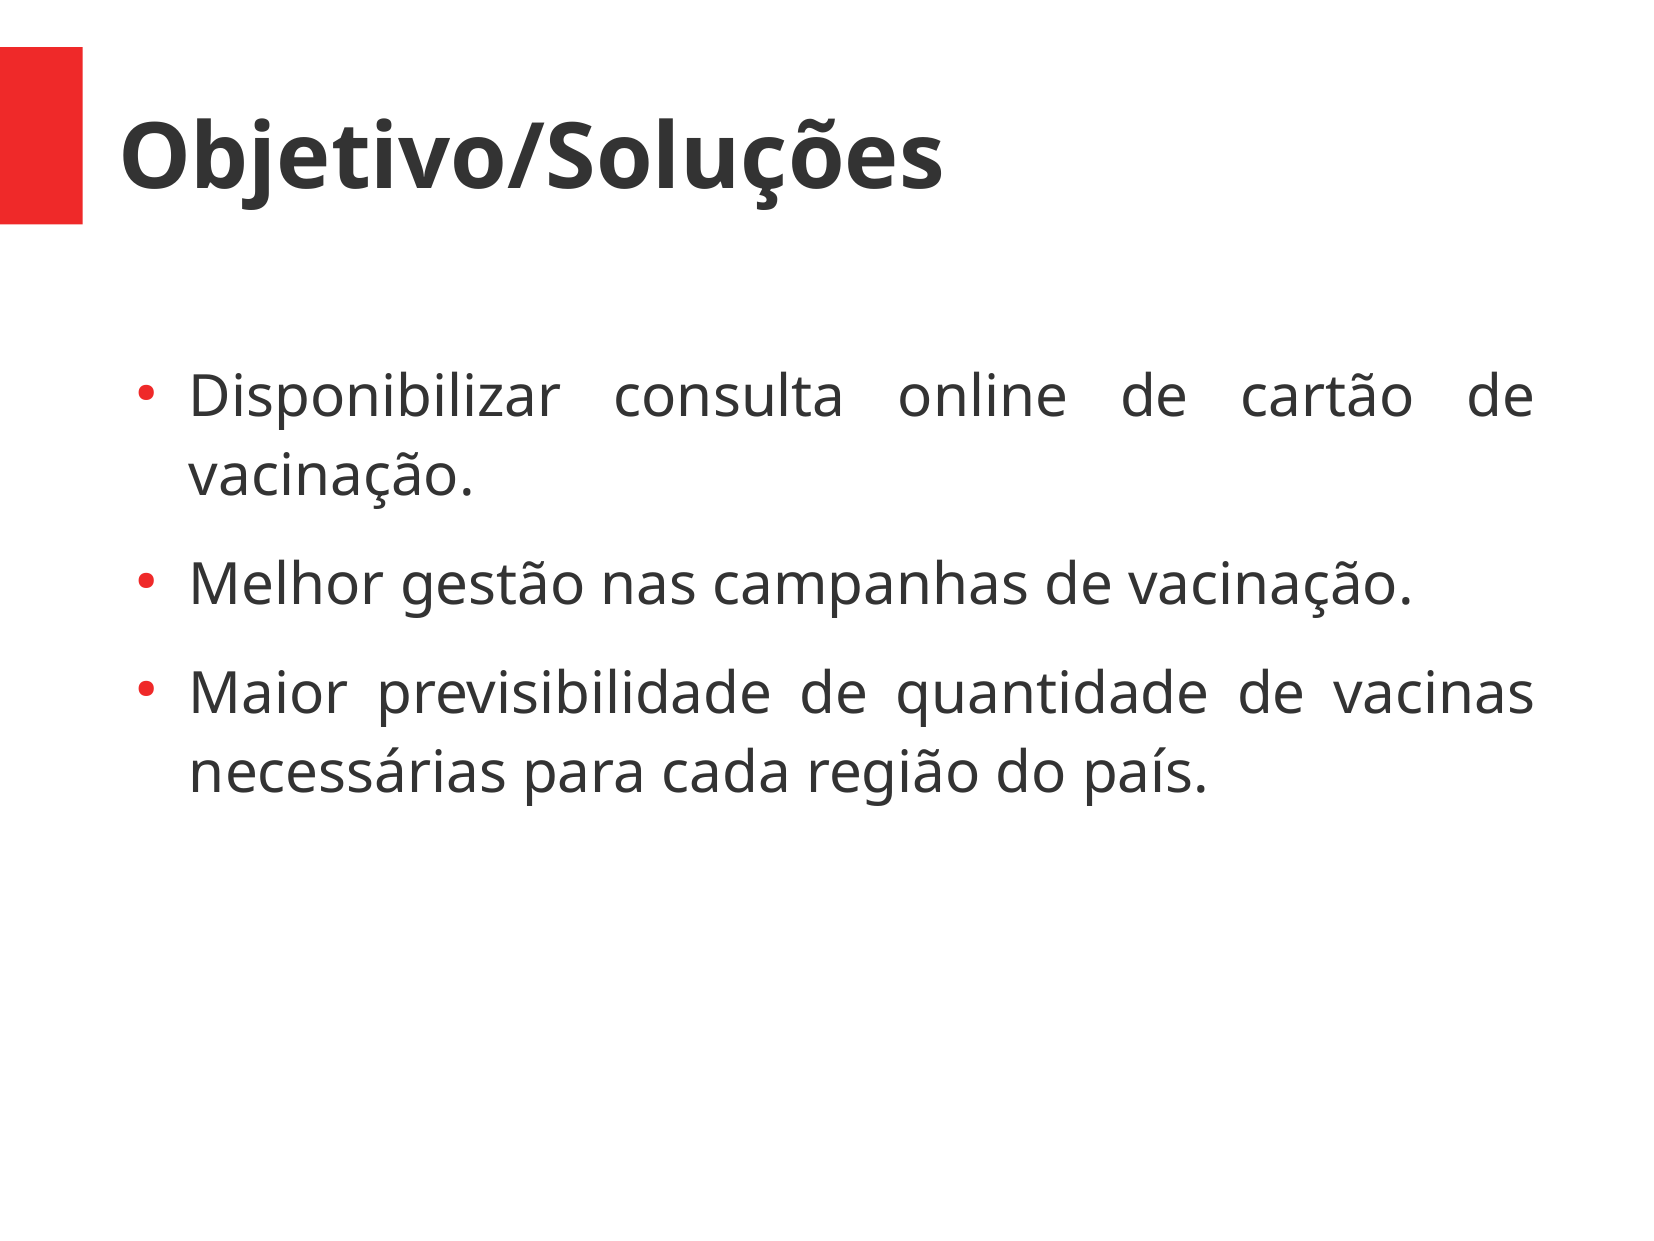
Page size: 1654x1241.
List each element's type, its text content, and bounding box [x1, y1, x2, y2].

list Disponibilizar consulta online de cartão de vacinação. Melhor gestão nas campanhas de vacinação. Maior previsibilidade de quantidade de vacinas necessárias para cada região do país. [118, 354, 1536, 1074]
title Objetivo/Soluções [118, 49, 1571, 257]
